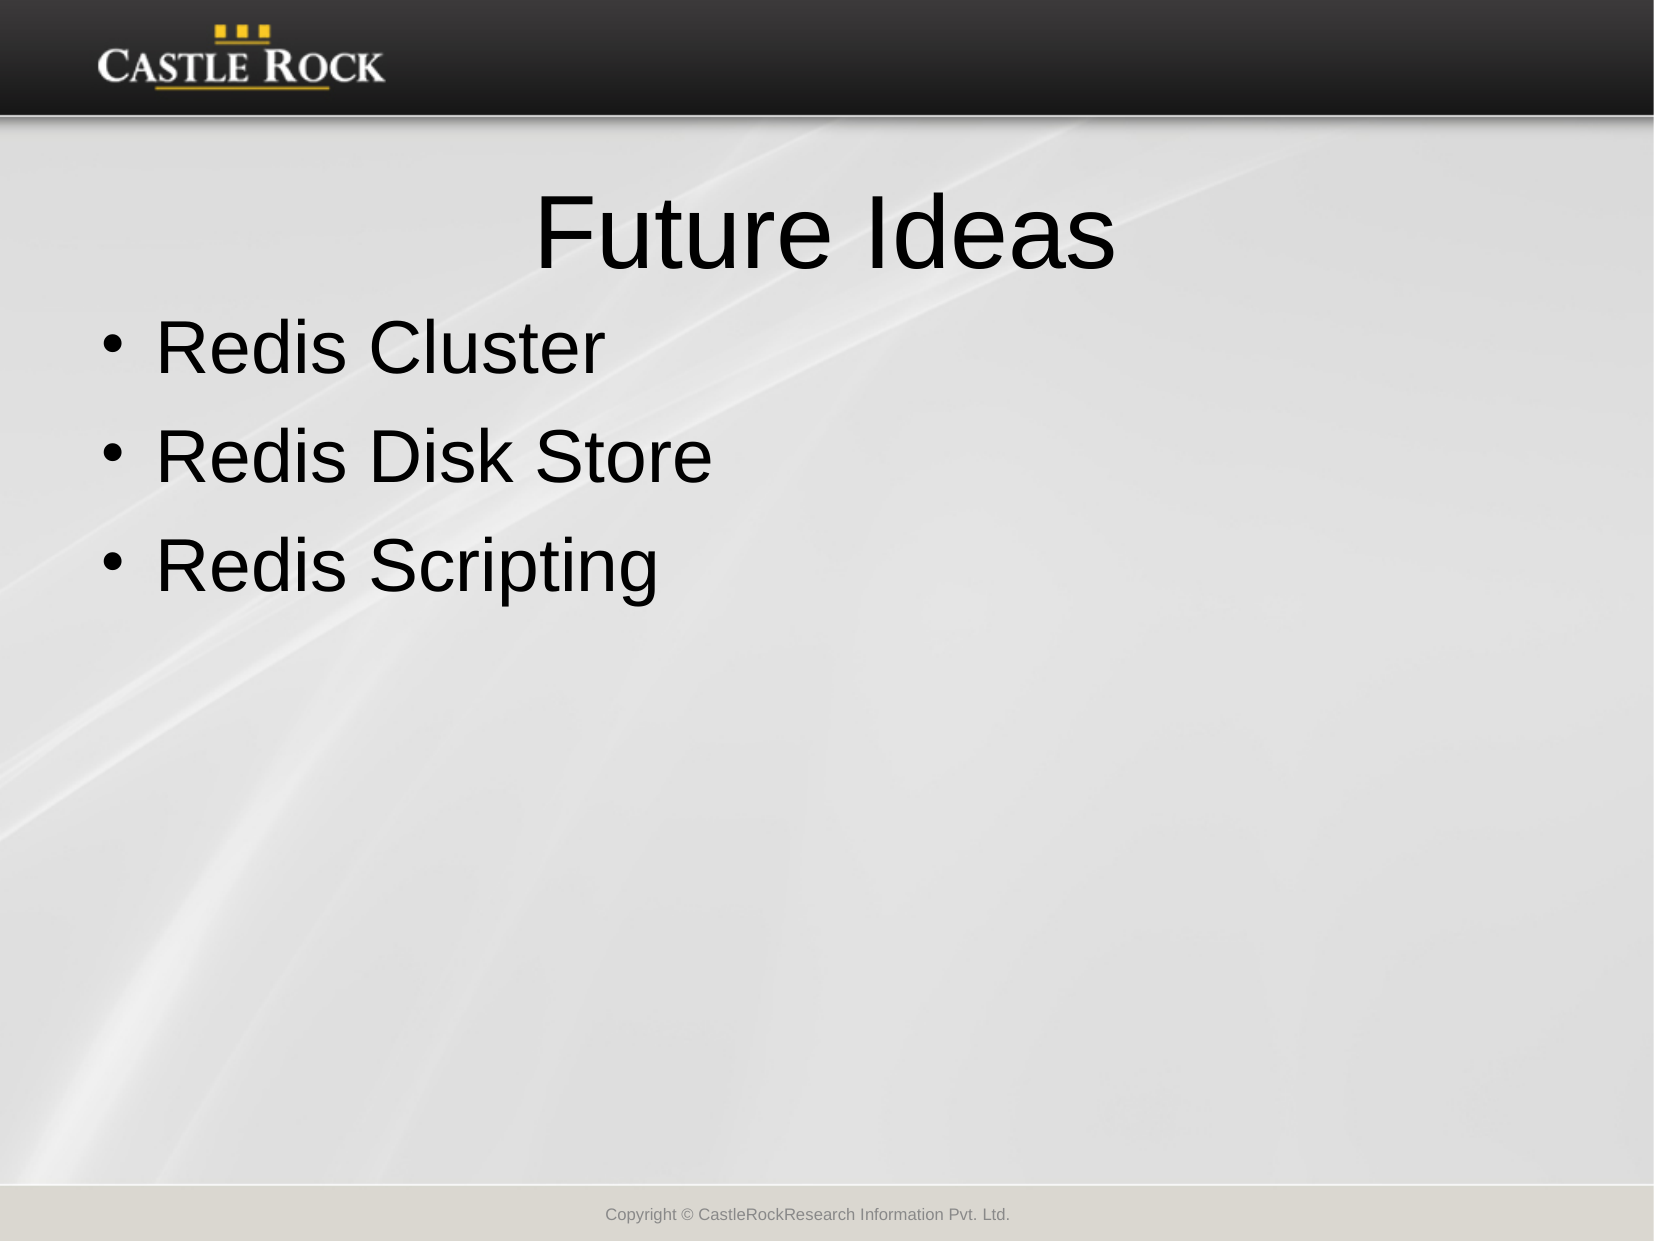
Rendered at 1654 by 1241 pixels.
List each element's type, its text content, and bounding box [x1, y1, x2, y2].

picture [0, 0, 1654, 1241]
title Future Ideas [82, 116, 1570, 290]
list Redis Cluster Redis Disk Store Redis Scripting [82, 290, 1571, 1111]
